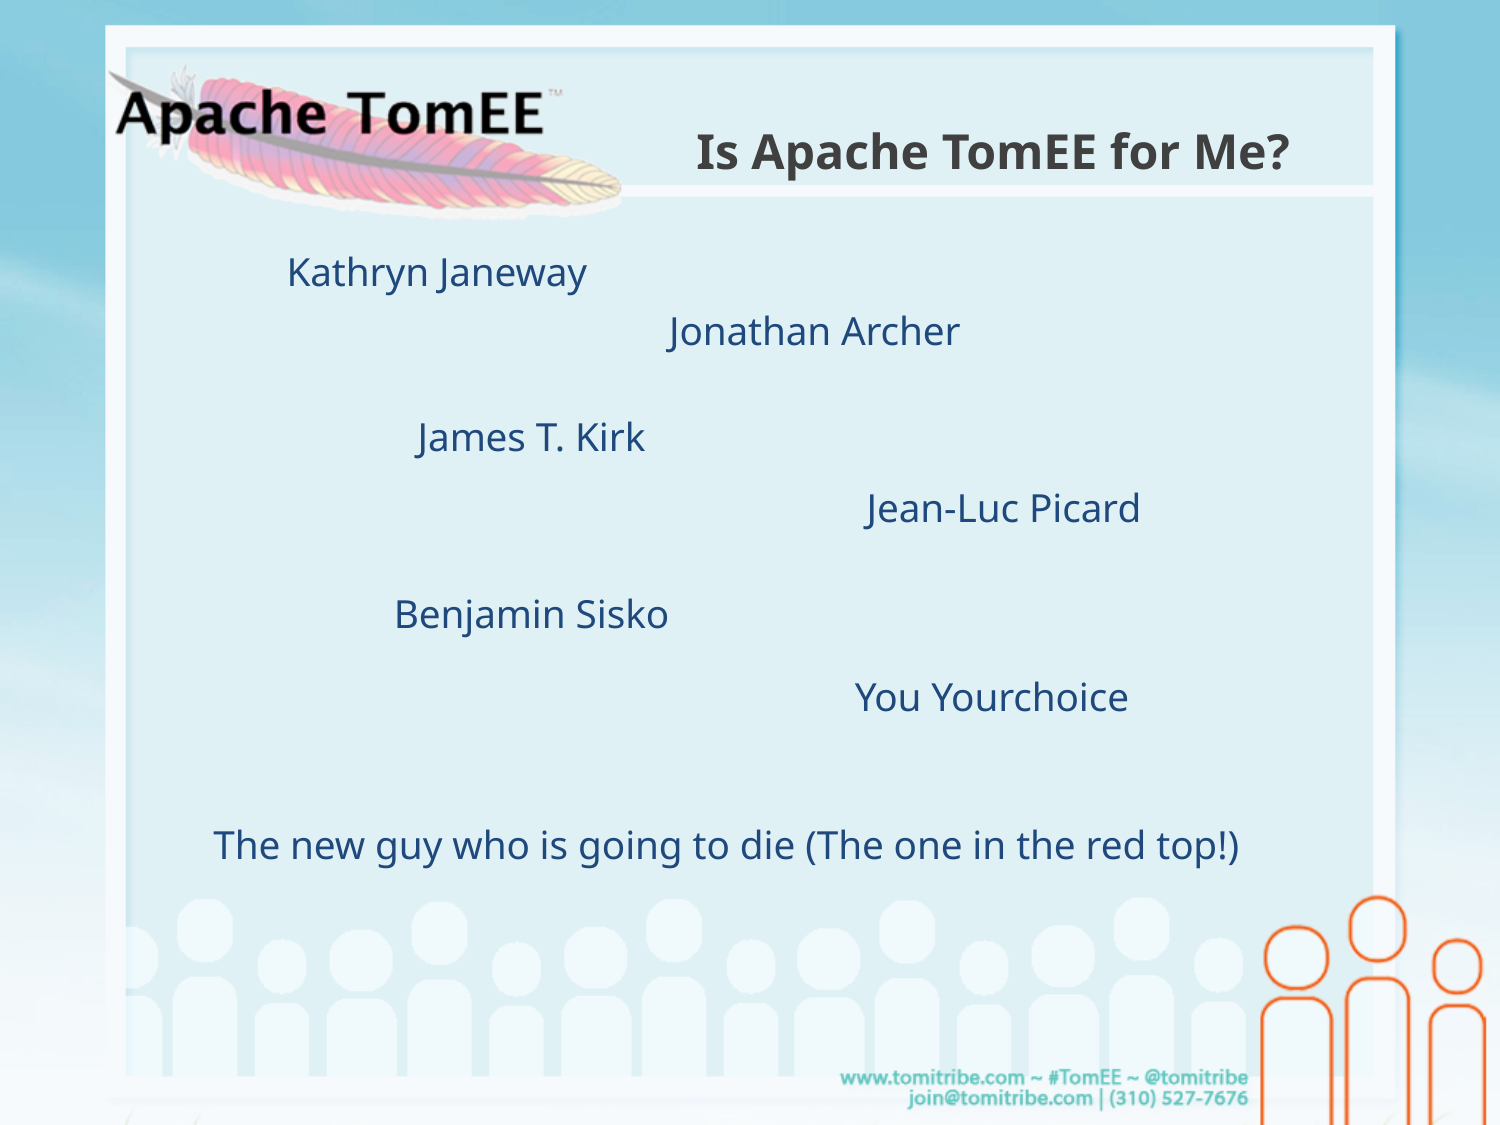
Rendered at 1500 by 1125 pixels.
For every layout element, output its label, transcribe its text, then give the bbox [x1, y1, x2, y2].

title You Yourchoice [755, 649, 1193, 721]
title Jean-Luc Picard [767, 460, 1205, 532]
picture [0, 0, 1500, 1125]
title Jonathan Archer [578, 283, 1016, 355]
title Kathryn Janeway [200, 224, 638, 296]
title Is Apache TomEE for Me? [590, 59, 1396, 213]
title The new guy who is going to die (The one in the red top!) [94, 767, 1323, 898]
title James T. Kirk [295, 389, 733, 461]
title Benjamin Sisko [295, 566, 733, 638]
